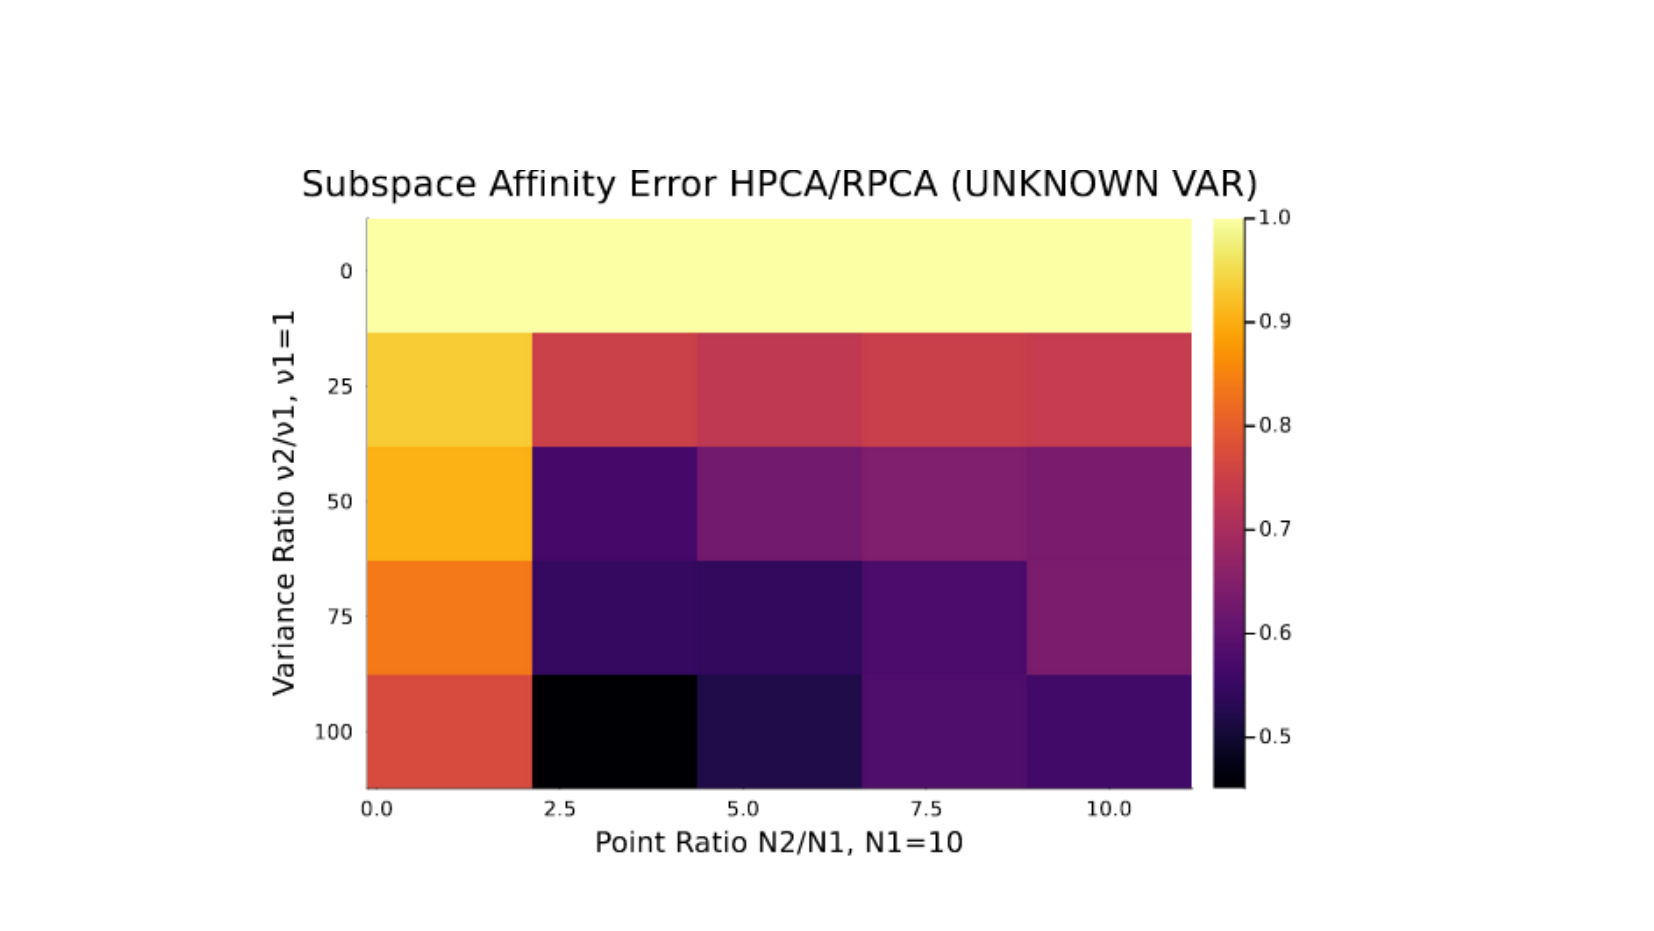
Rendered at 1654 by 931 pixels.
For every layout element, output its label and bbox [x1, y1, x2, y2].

picture [266, 170, 1313, 863]
